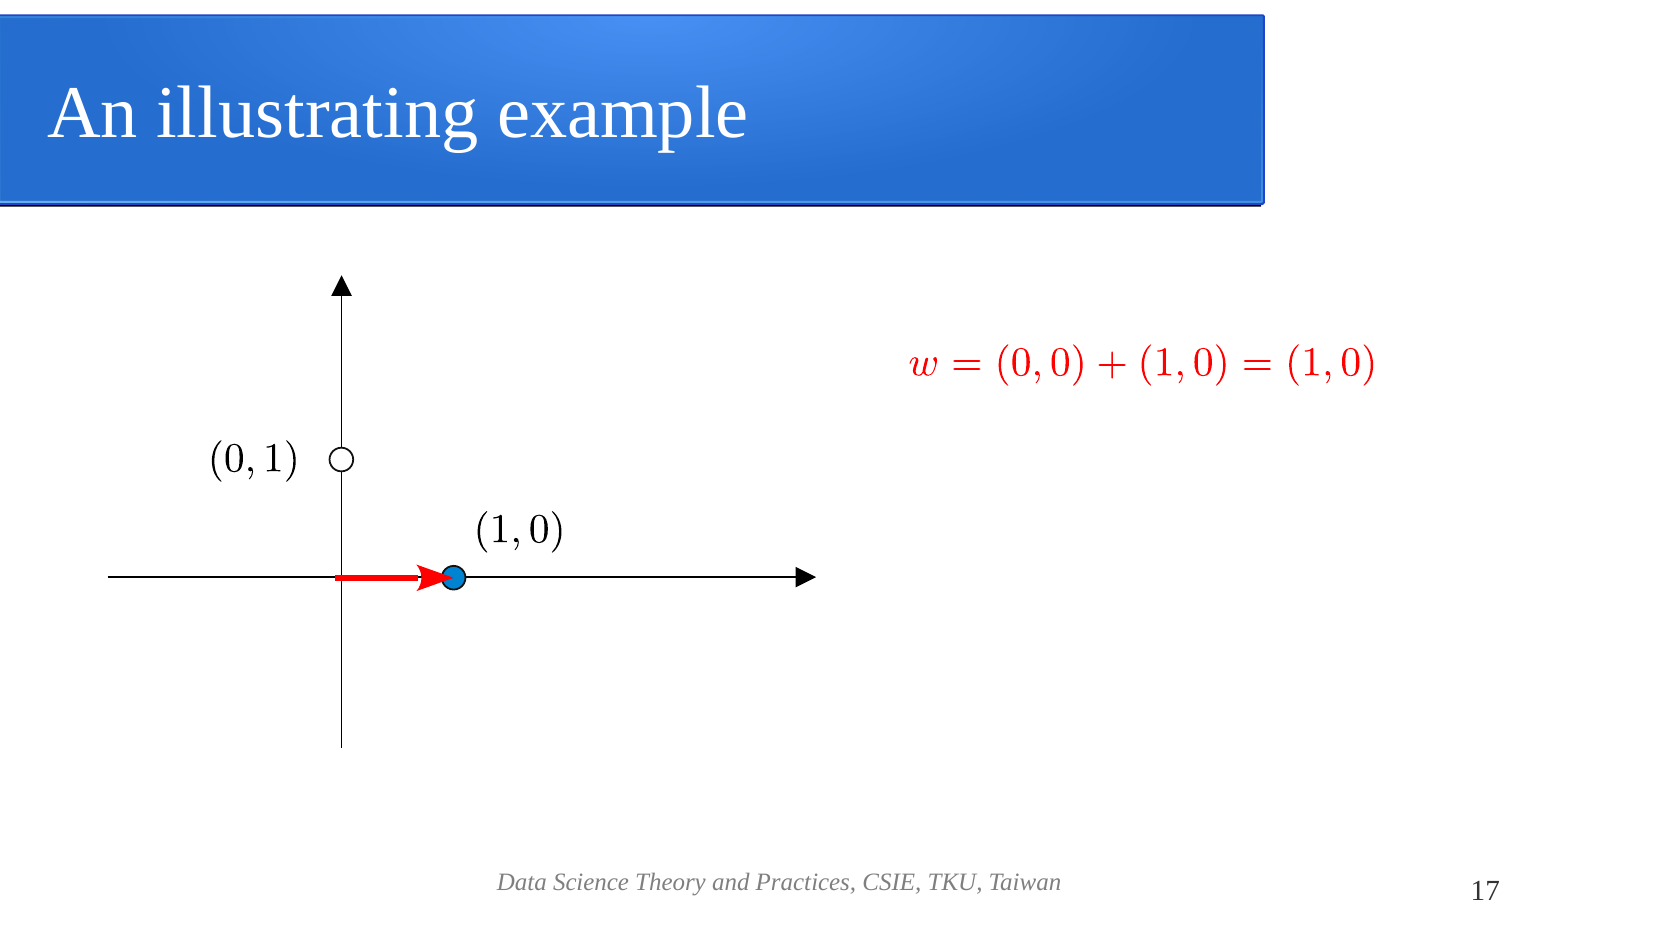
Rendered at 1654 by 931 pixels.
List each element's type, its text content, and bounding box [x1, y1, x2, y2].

picture [908, 344, 1374, 386]
picture [471, 509, 564, 555]
text_box [329, 447, 354, 472]
text_box [442, 565, 466, 590]
picture [206, 438, 298, 484]
title An illustrating example [47, 35, 1199, 189]
